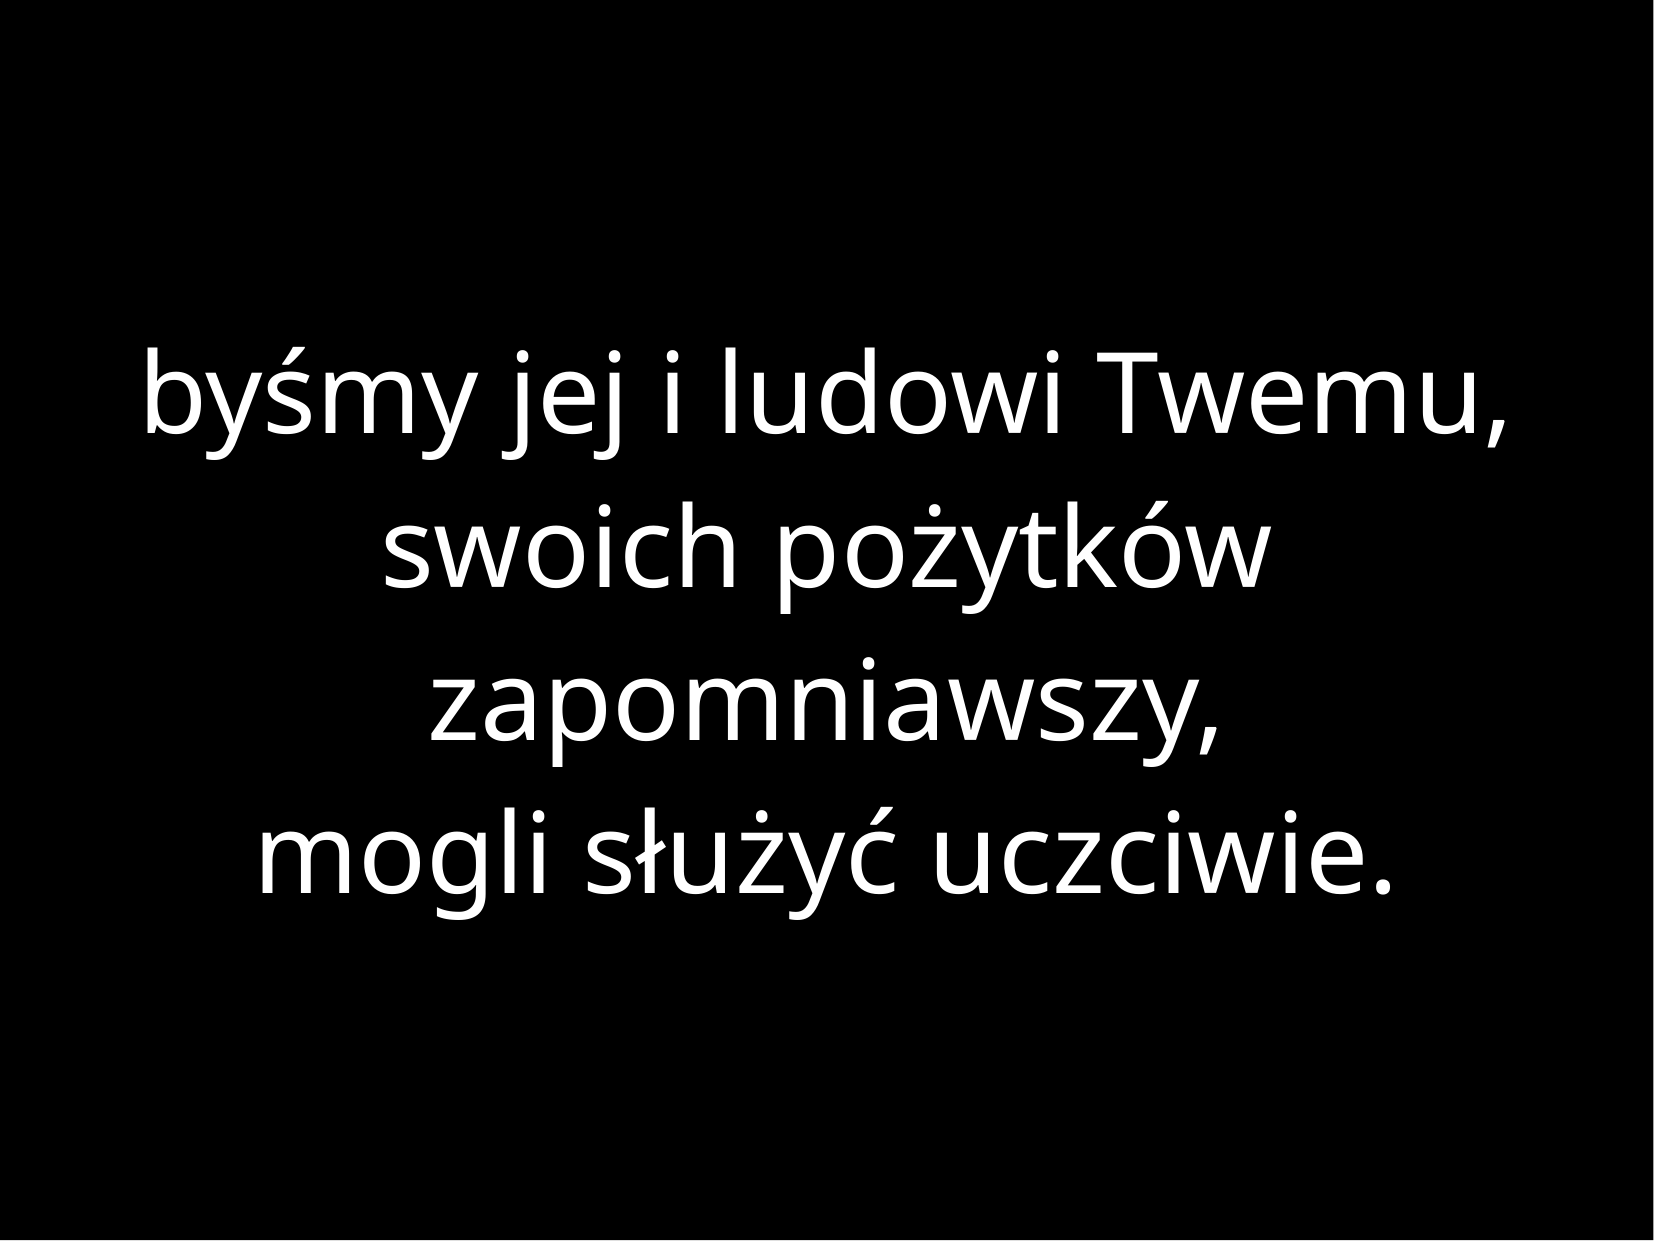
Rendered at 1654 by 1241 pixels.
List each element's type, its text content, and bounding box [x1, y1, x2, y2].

title byśmy jej i ludowi Twemu, swoich pożytków zapomniawszy, mogli służyć uczciwie. [0, 0, 1654, 1241]
